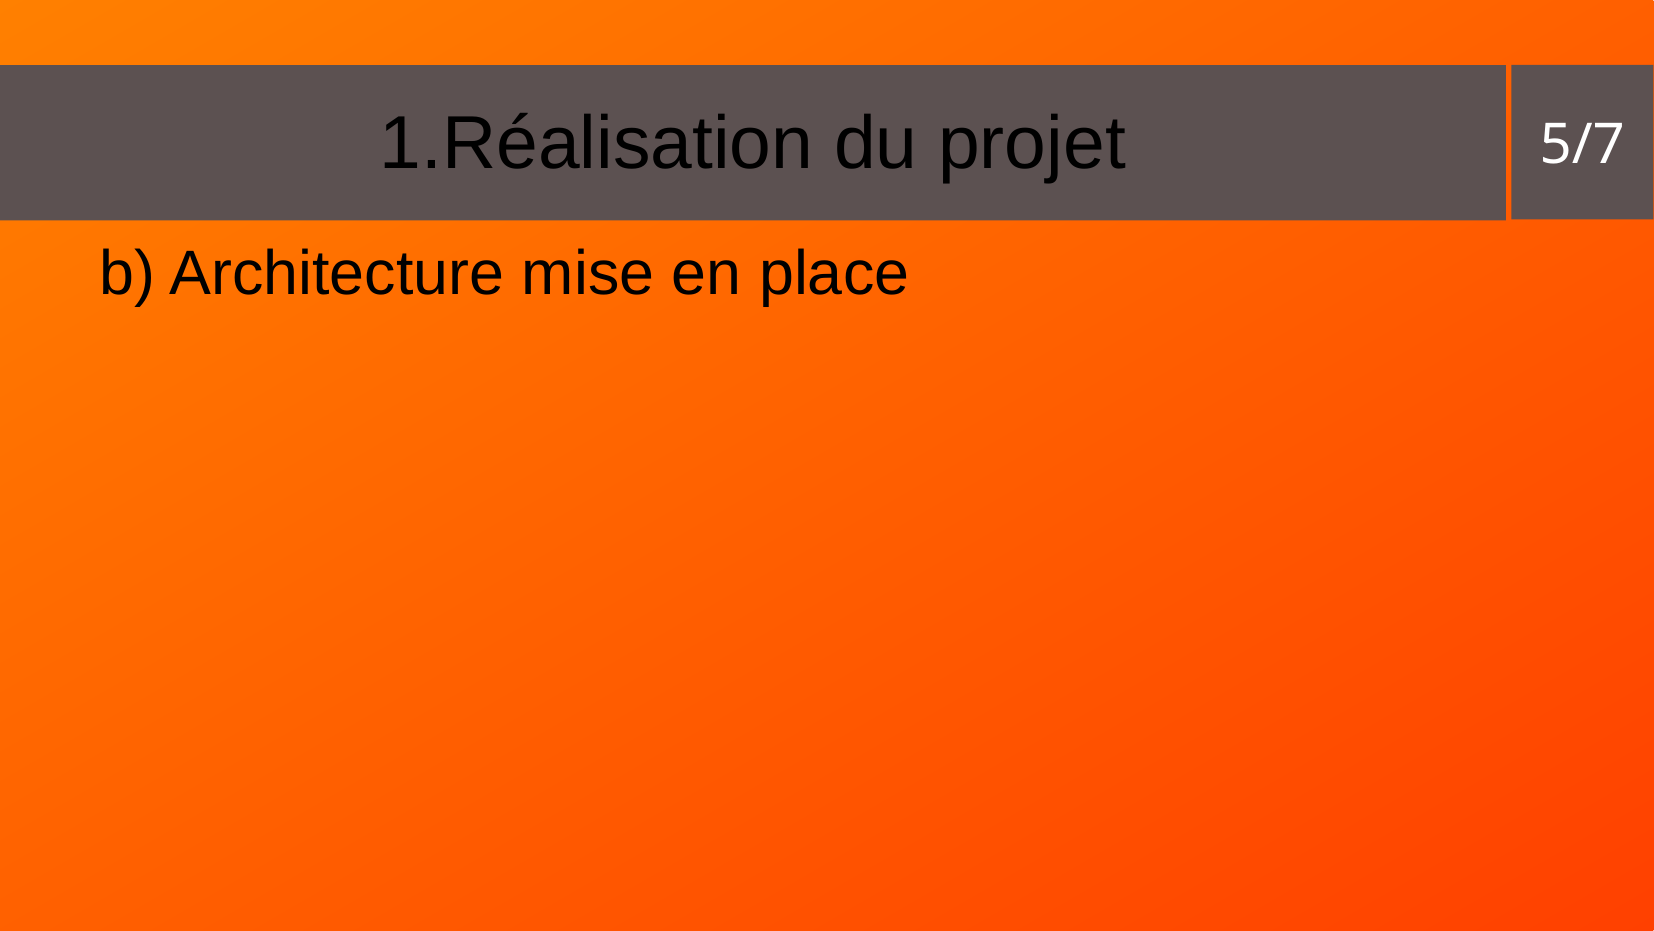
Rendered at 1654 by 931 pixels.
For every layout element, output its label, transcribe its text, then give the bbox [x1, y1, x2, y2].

text_box 5/7 [1511, 64, 1654, 220]
list Architecture mise en place [82, 237, 1571, 378]
title Réalisation du projet [0, 65, 1506, 221]
